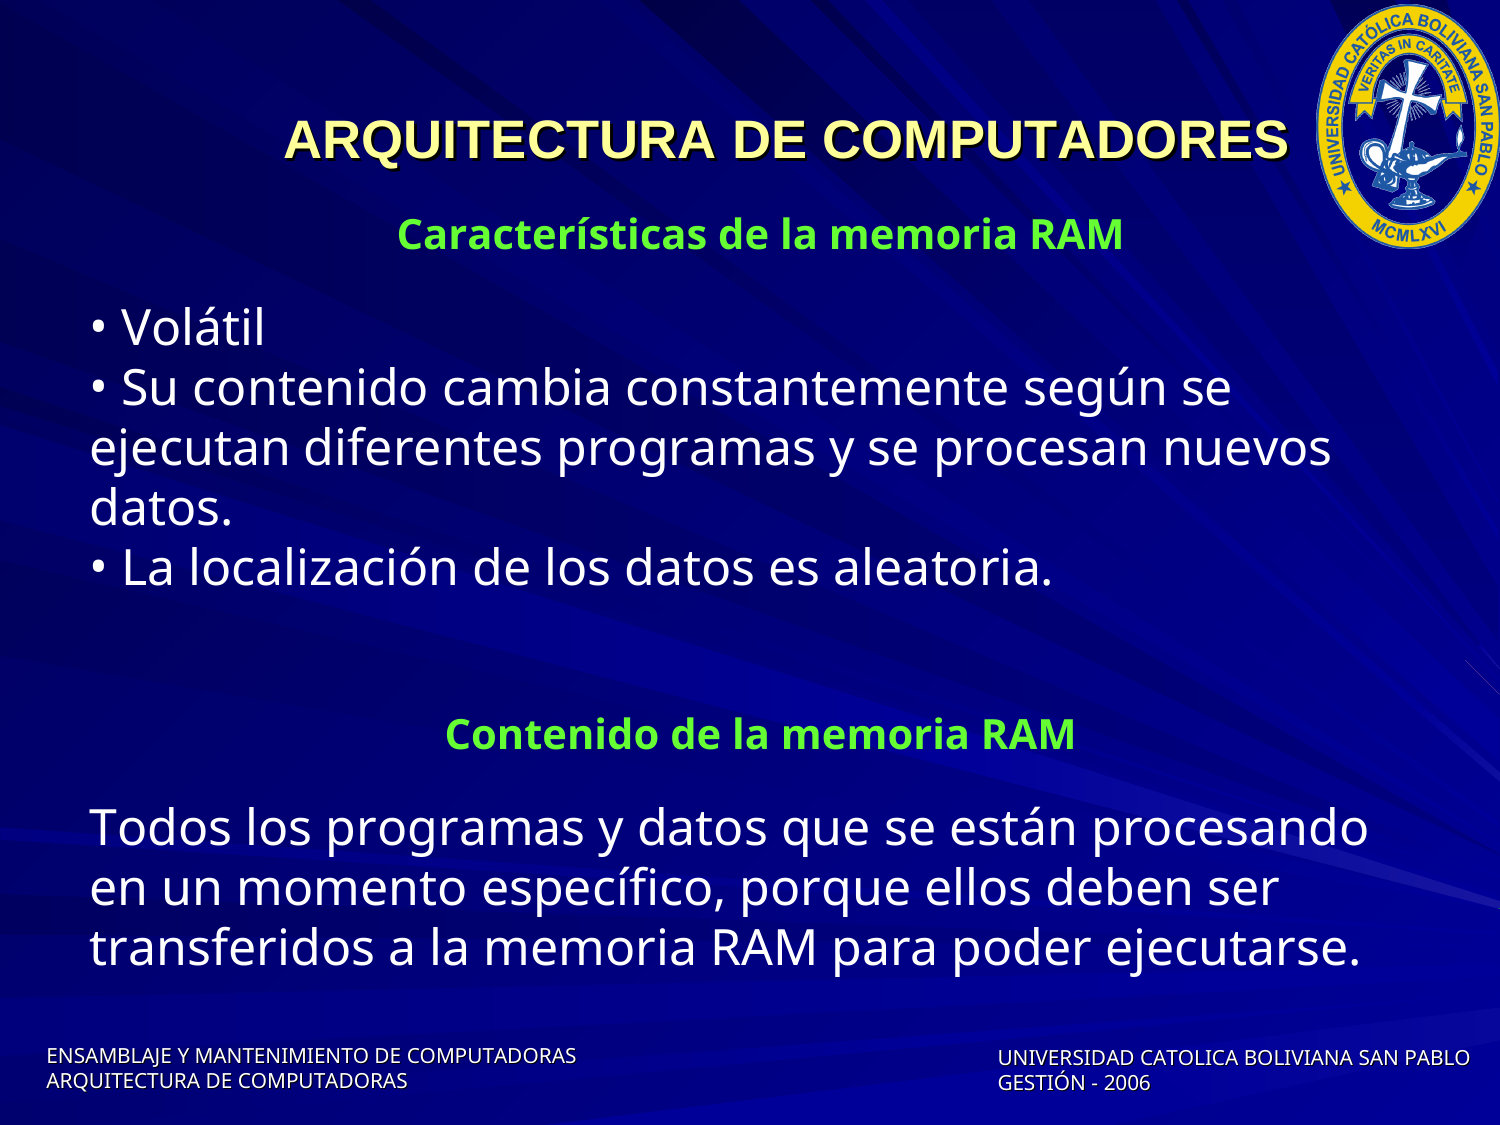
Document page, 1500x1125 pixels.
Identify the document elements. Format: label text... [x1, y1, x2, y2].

text_box Contenido de la memoria RAM [0, 699, 1500, 766]
text_box ARQUITECTURA DE COMPUTADORES [112, 78, 1463, 197]
text_box Características de la memoria RAM [0, 200, 1500, 266]
text_box Volátil Su contenido cambia constantemente según se ejecutan diferentes programas y se procesan nuevos datos. La localización de los datos es aleatoria. [75, 287, 1426, 603]
picture [1316, 4, 1500, 200]
text_box Todos los programas y datos que se están procesando en un momento específico, porque ellos deben ser transferidos a la memoria RAM para poder ejecutarse. [75, 787, 1426, 983]
